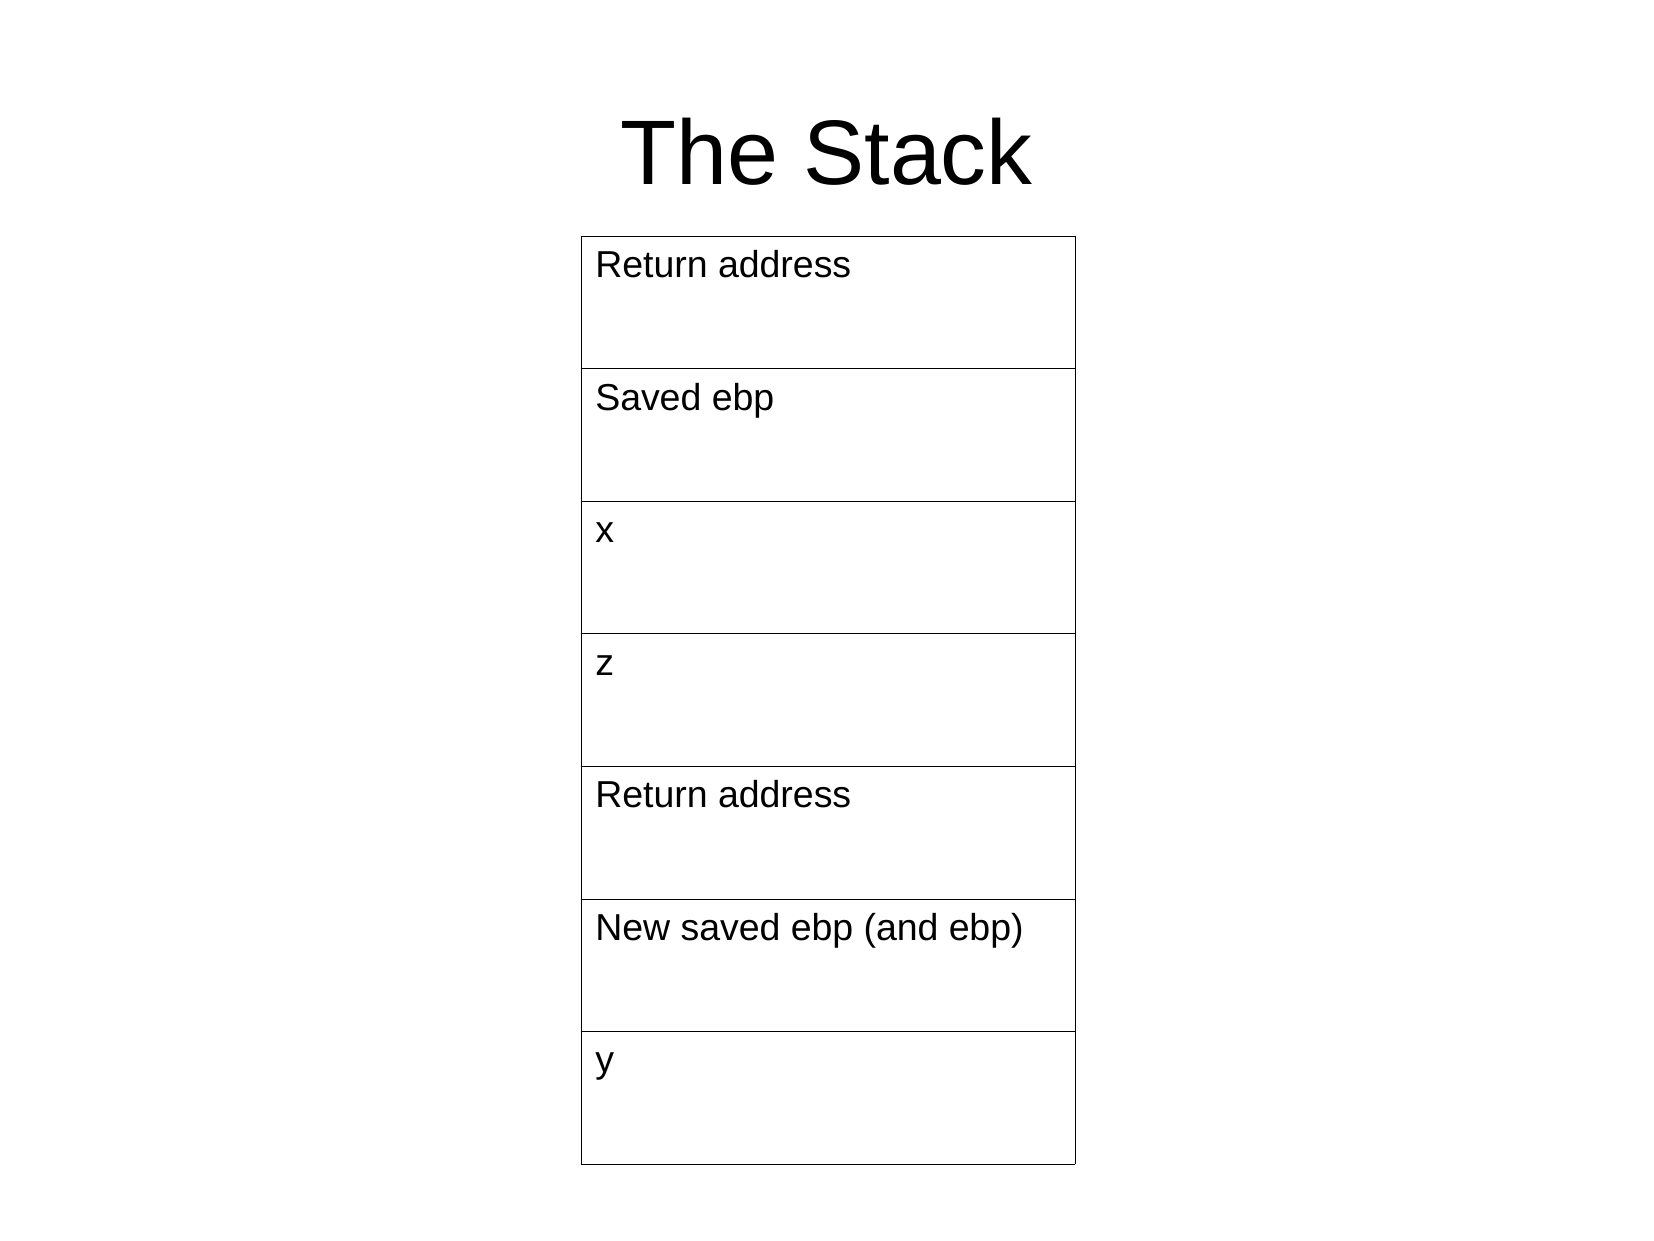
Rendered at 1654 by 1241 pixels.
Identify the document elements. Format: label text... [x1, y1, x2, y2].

table_cell New saved ebp (and ebp) [582, 900, 1075, 1031]
table_cell Saved ebp [582, 369, 1075, 501]
table_cell z [582, 634, 1075, 766]
title The Stack [82, 49, 1571, 257]
table_cell Return address [582, 767, 1075, 899]
table_cell x [582, 502, 1075, 633]
table_header Return address [582, 237, 1075, 368]
table_cell y [582, 1032, 1075, 1164]
